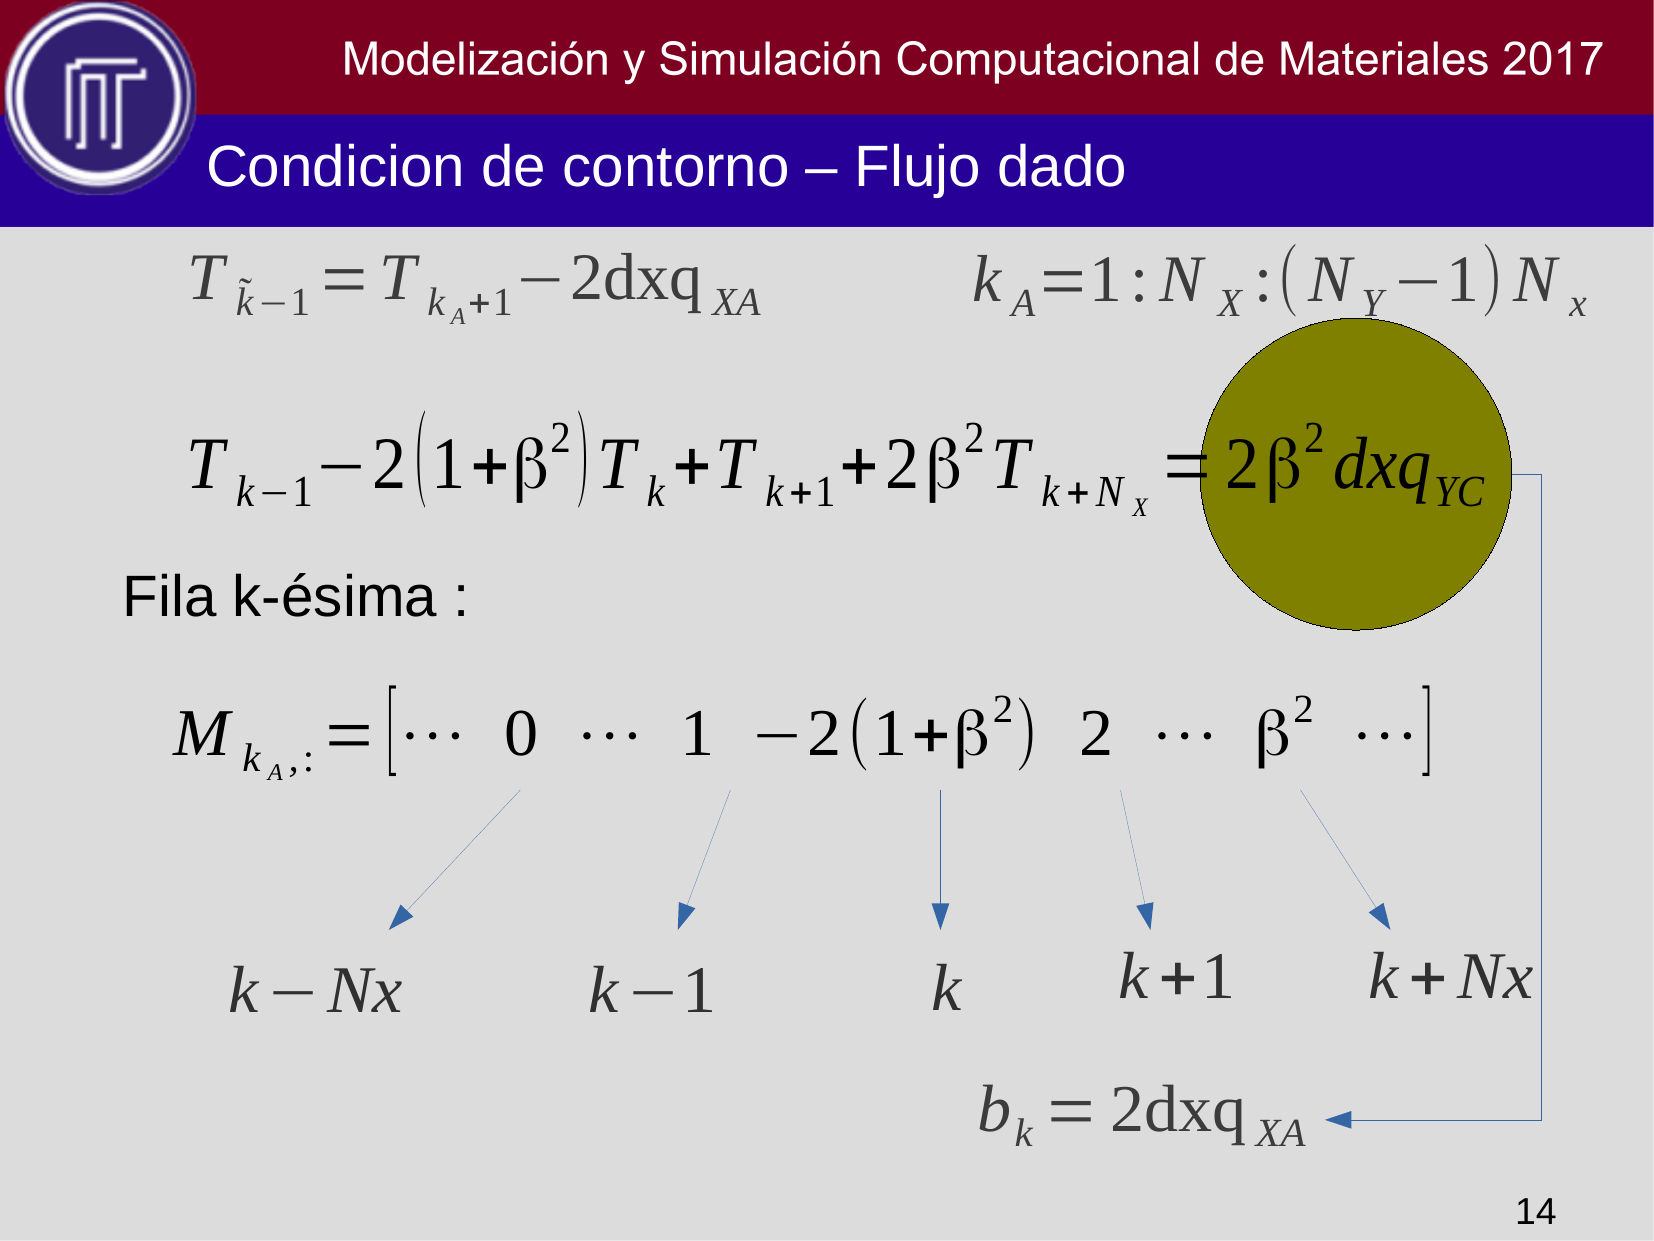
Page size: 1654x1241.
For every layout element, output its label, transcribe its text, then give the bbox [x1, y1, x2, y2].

chart [180, 407, 1494, 523]
chart [218, 953, 413, 1028]
text_box [1207, 325, 1512, 631]
text_box Fila k-ésima : [108, 556, 1309, 637]
chart [162, 681, 1439, 787]
text_box Condicion de contorno – Flujo dado [191, 126, 1392, 207]
text_box <number> [1500, 1182, 1654, 1241]
chart [1108, 939, 1242, 1014]
picture [0, 0, 1654, 1241]
chart [969, 1071, 1312, 1157]
chart [922, 951, 975, 1026]
chart [1358, 939, 1541, 1014]
chart [963, 240, 1595, 325]
chart [578, 953, 723, 1028]
chart [181, 240, 766, 331]
